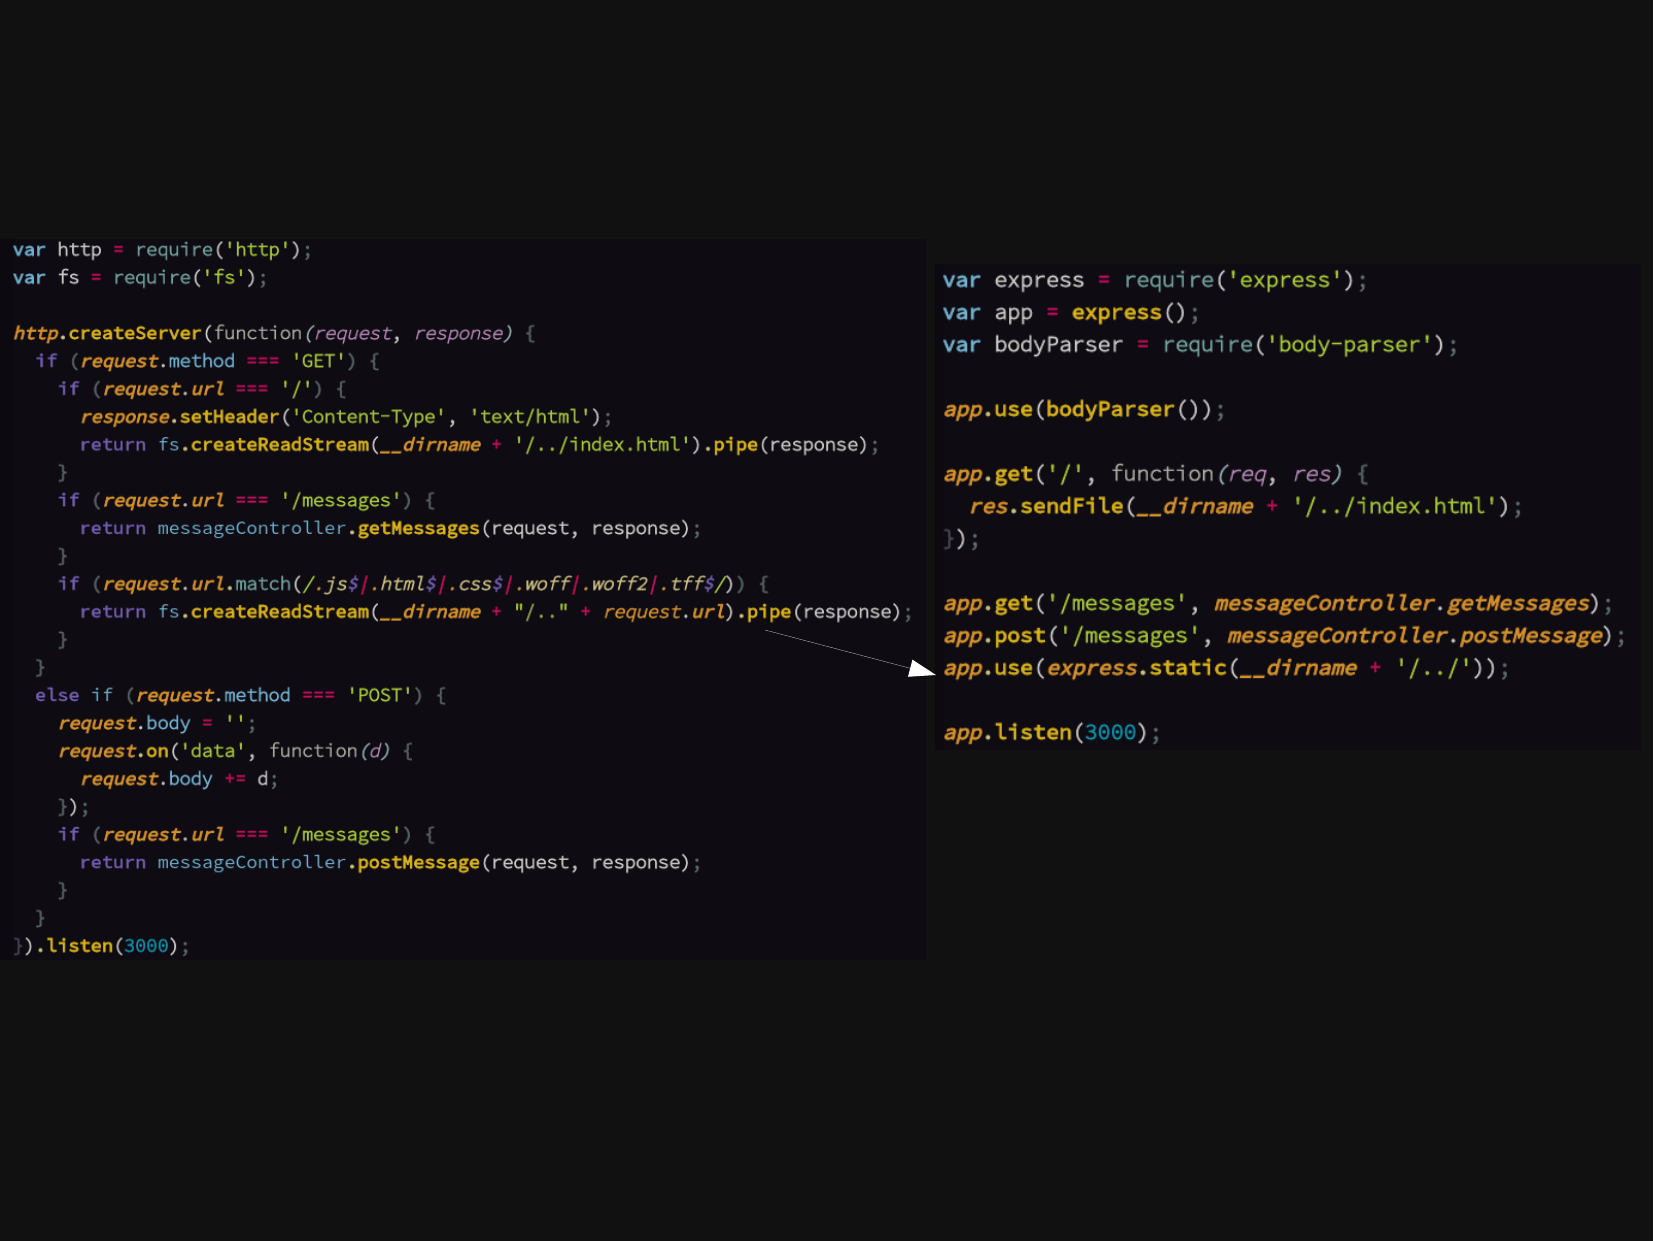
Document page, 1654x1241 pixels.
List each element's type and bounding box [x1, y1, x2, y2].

picture [935, 264, 1641, 750]
picture [0, 239, 926, 961]
